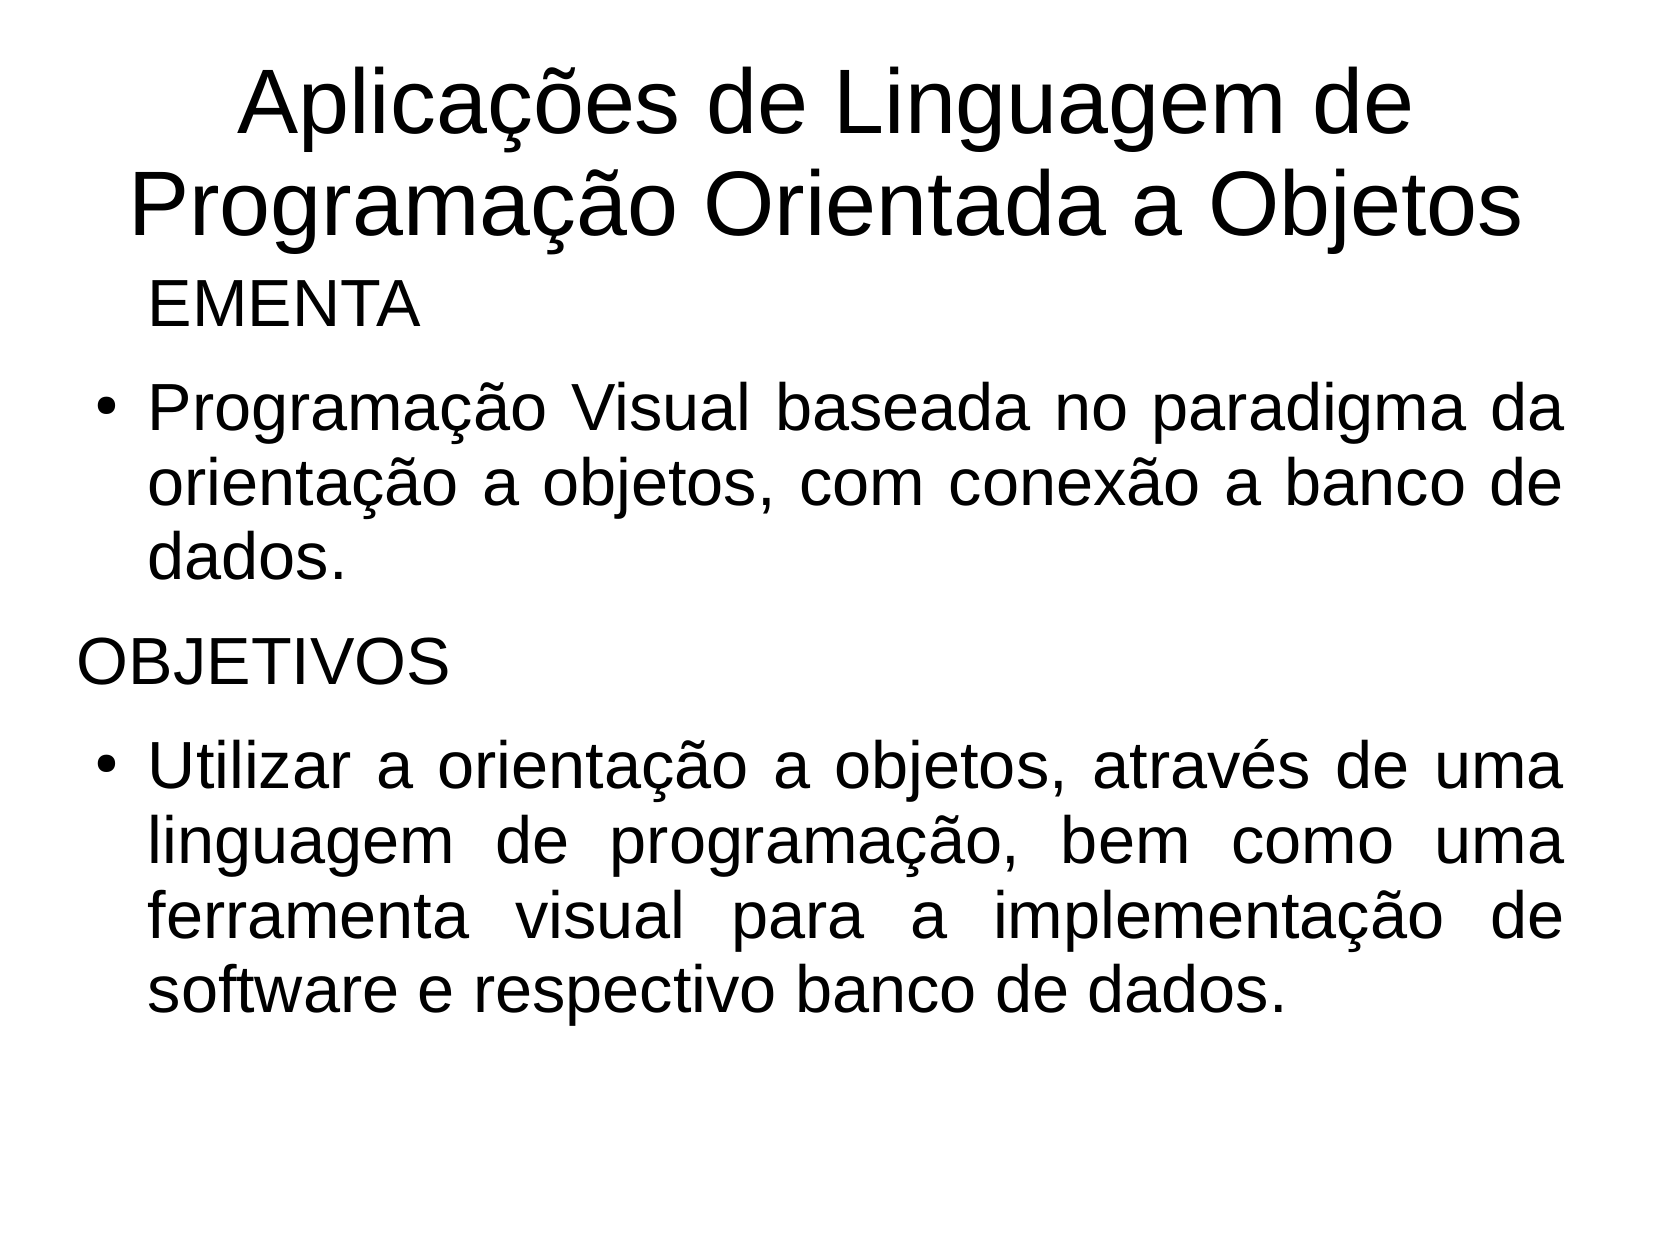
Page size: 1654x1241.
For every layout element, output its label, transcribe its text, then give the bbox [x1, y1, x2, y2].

list EMENTA Programação Visual baseada no paradigma da orientação a objetos, com conexão a banco de dados. OBJETIVOS Utilizar a orientação a objetos, através de uma linguagem de programação, bem como uma ferramenta visual para a implementação de software e respectivo banco de dados. [76, 265, 1566, 1223]
title Aplicações de Linguagem de Programação Orientada a Objetos [82, 49, 1571, 257]
